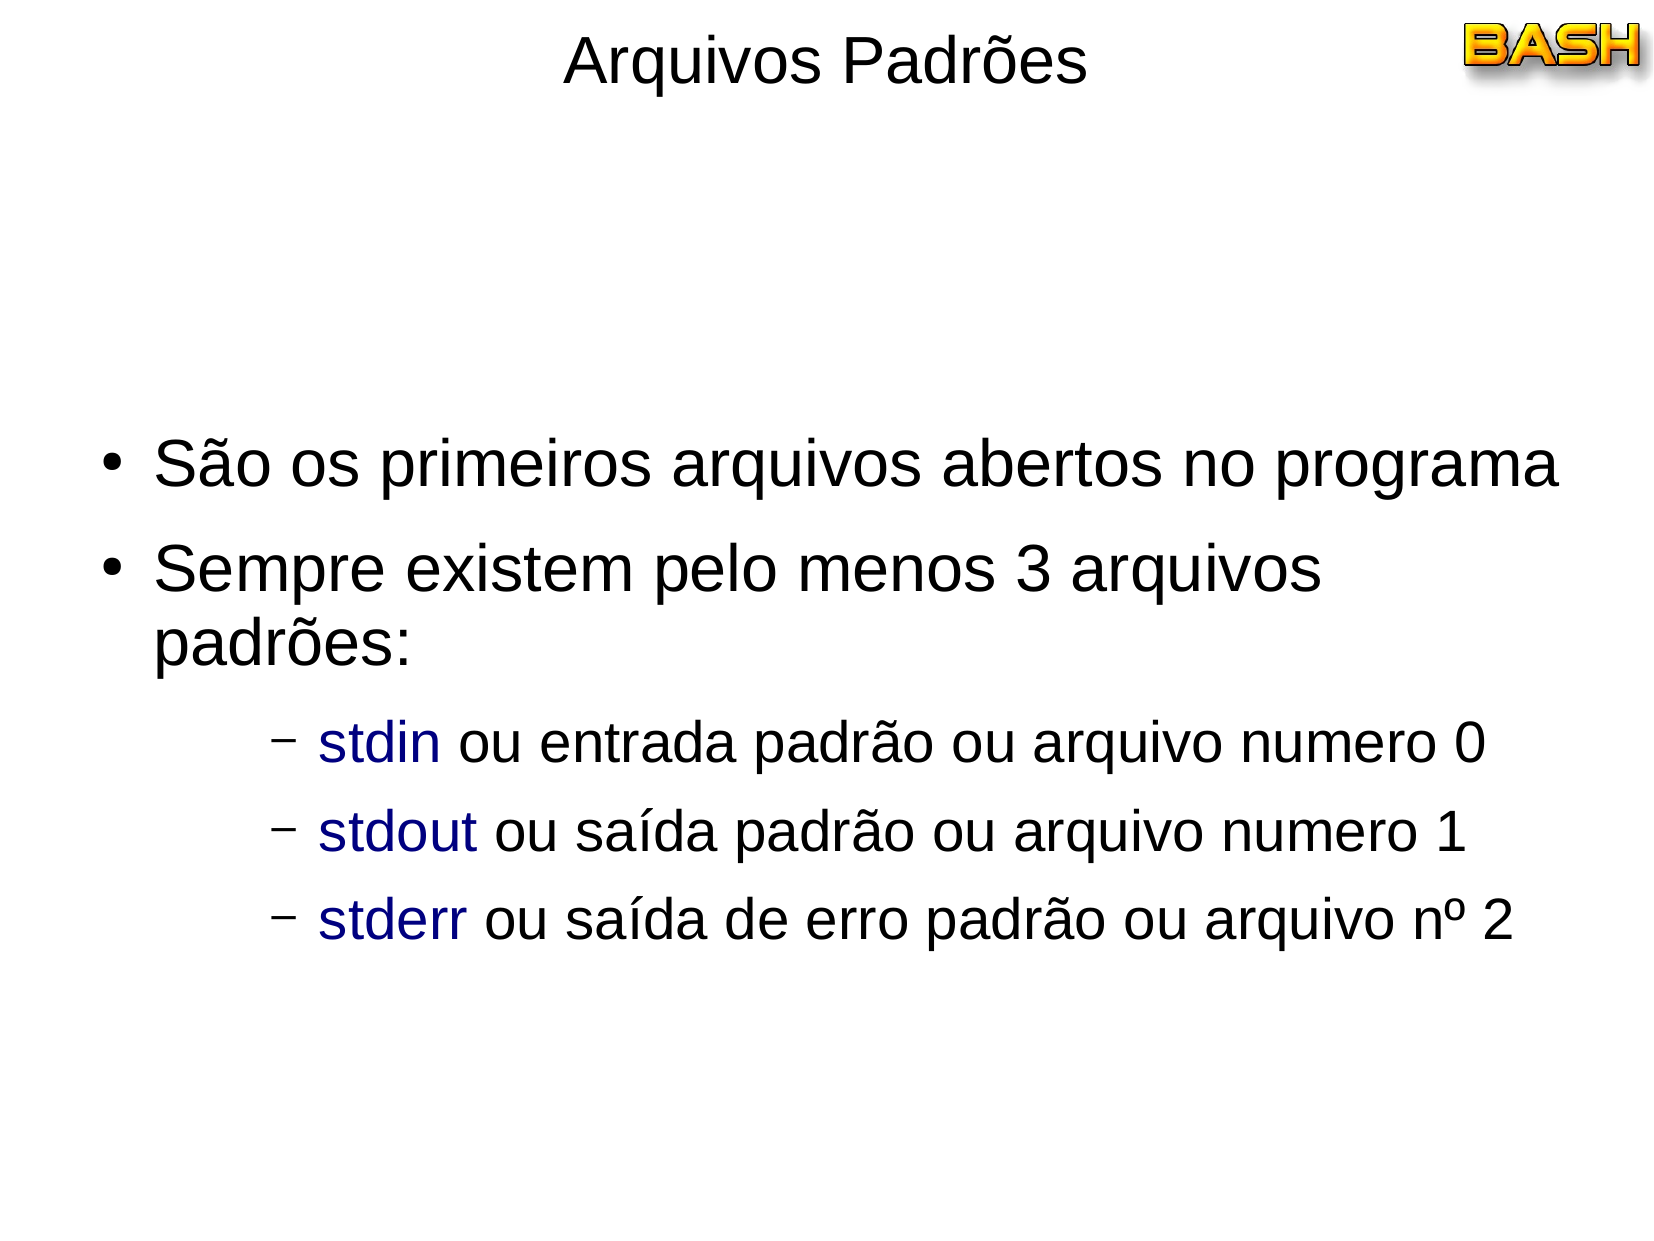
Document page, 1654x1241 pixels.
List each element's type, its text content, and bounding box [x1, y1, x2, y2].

list São os primeiros arquivos abertos no programa Sempre existem pelo menos 3 arquivos padrões: stdin ou entrada padrão ou arquivo numero 0 stdout ou saída padrão ou arquivo numero 1 stderr ou saída de erro padrão ou arquivo nº 2 [82, 426, 1571, 952]
picture [1450, 0, 1654, 96]
title Arquivos Padrões [82, 22, 1571, 98]
